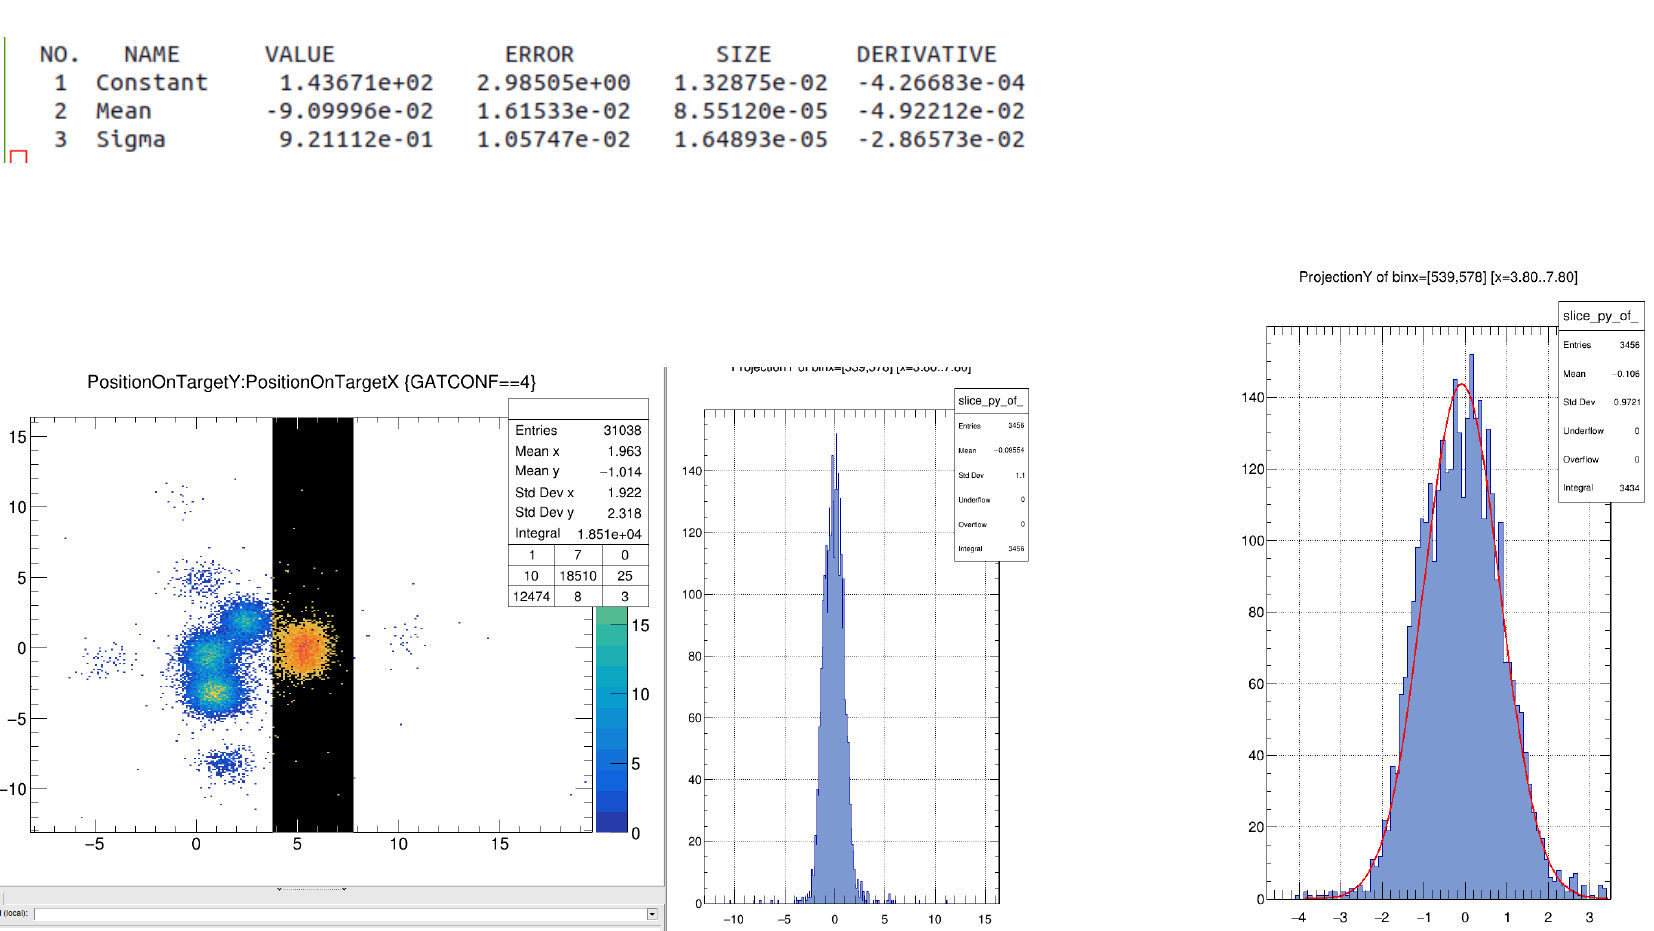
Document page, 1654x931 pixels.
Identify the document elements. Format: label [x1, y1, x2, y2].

picture [1230, 258, 1651, 931]
picture [0, 367, 1034, 931]
picture [4, 37, 1051, 163]
